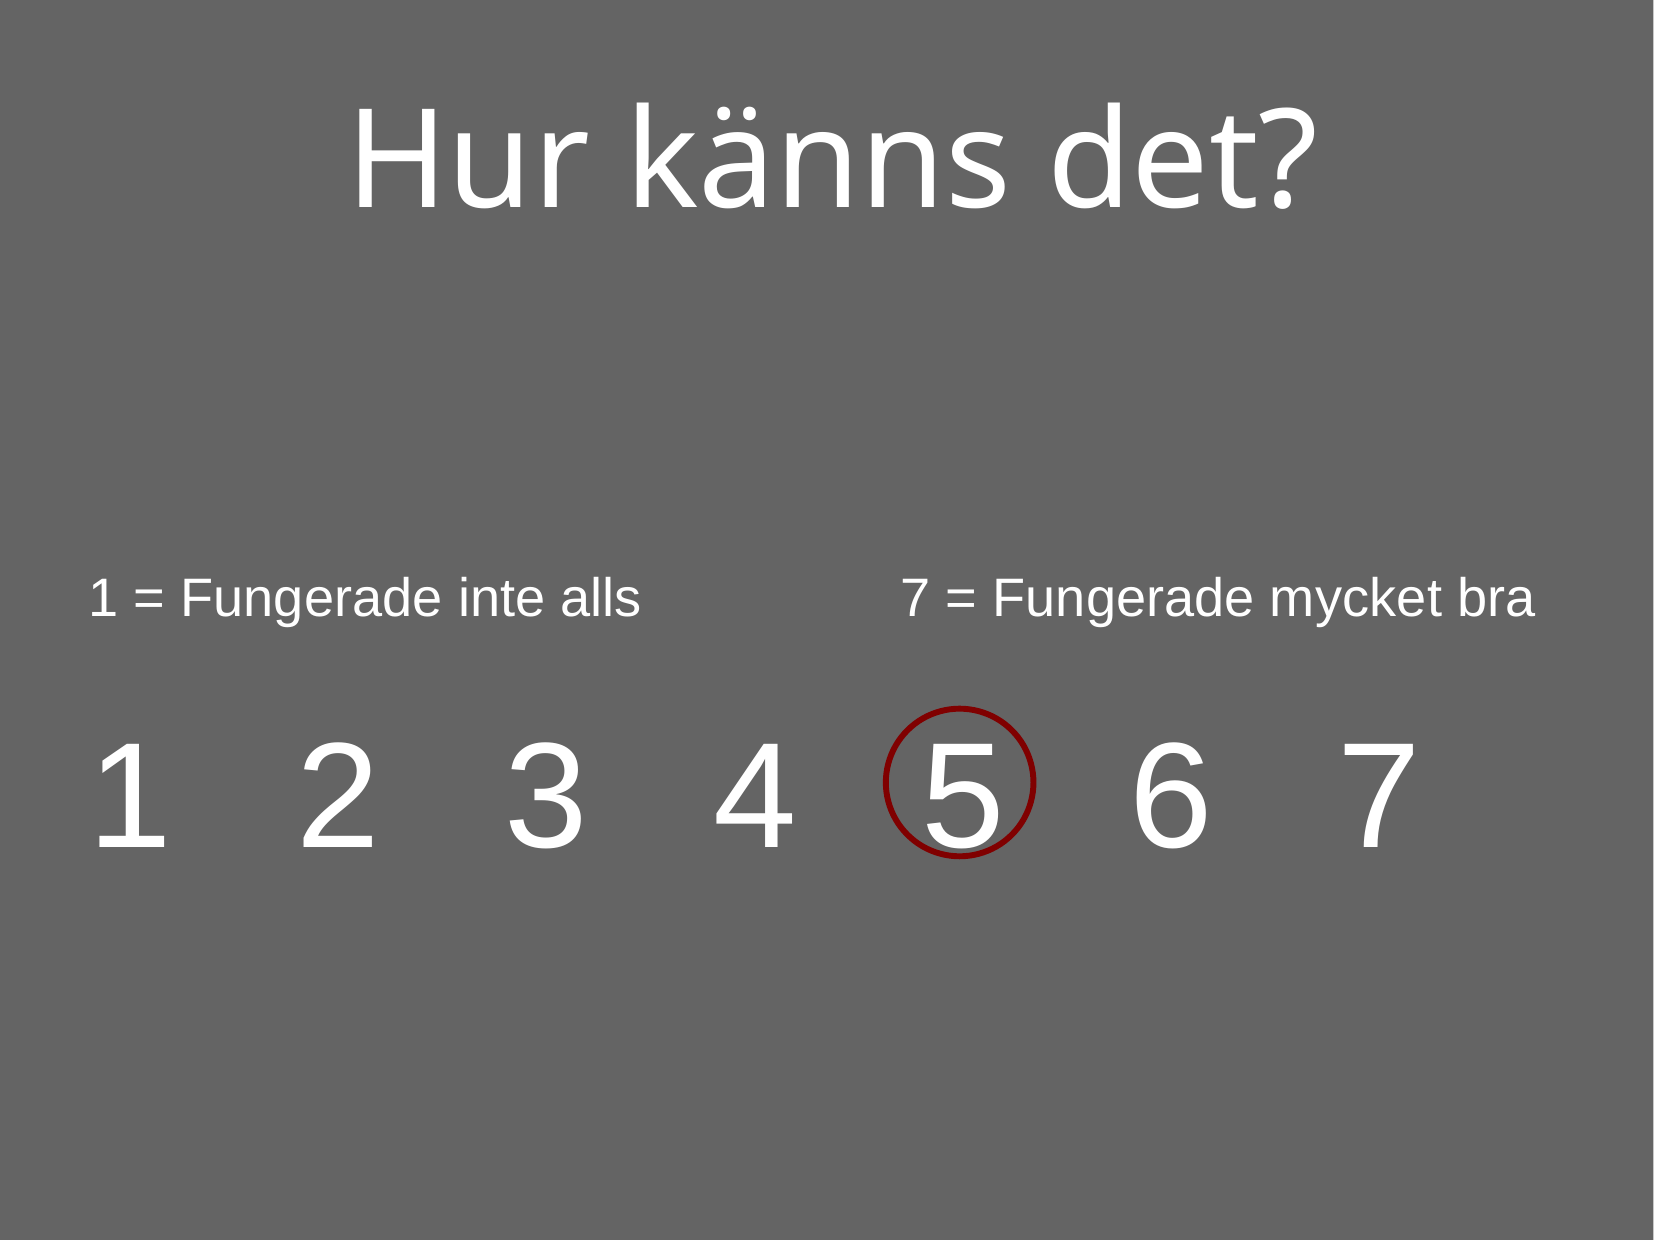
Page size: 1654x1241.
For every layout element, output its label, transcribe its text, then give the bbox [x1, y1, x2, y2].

title Hur känns det? [88, 50, 1577, 258]
subtitle 1 = Fungerade inte alls 7 = Fungerade mycket bra 1 2 3 4 5 6 7 [88, 383, 1571, 1109]
